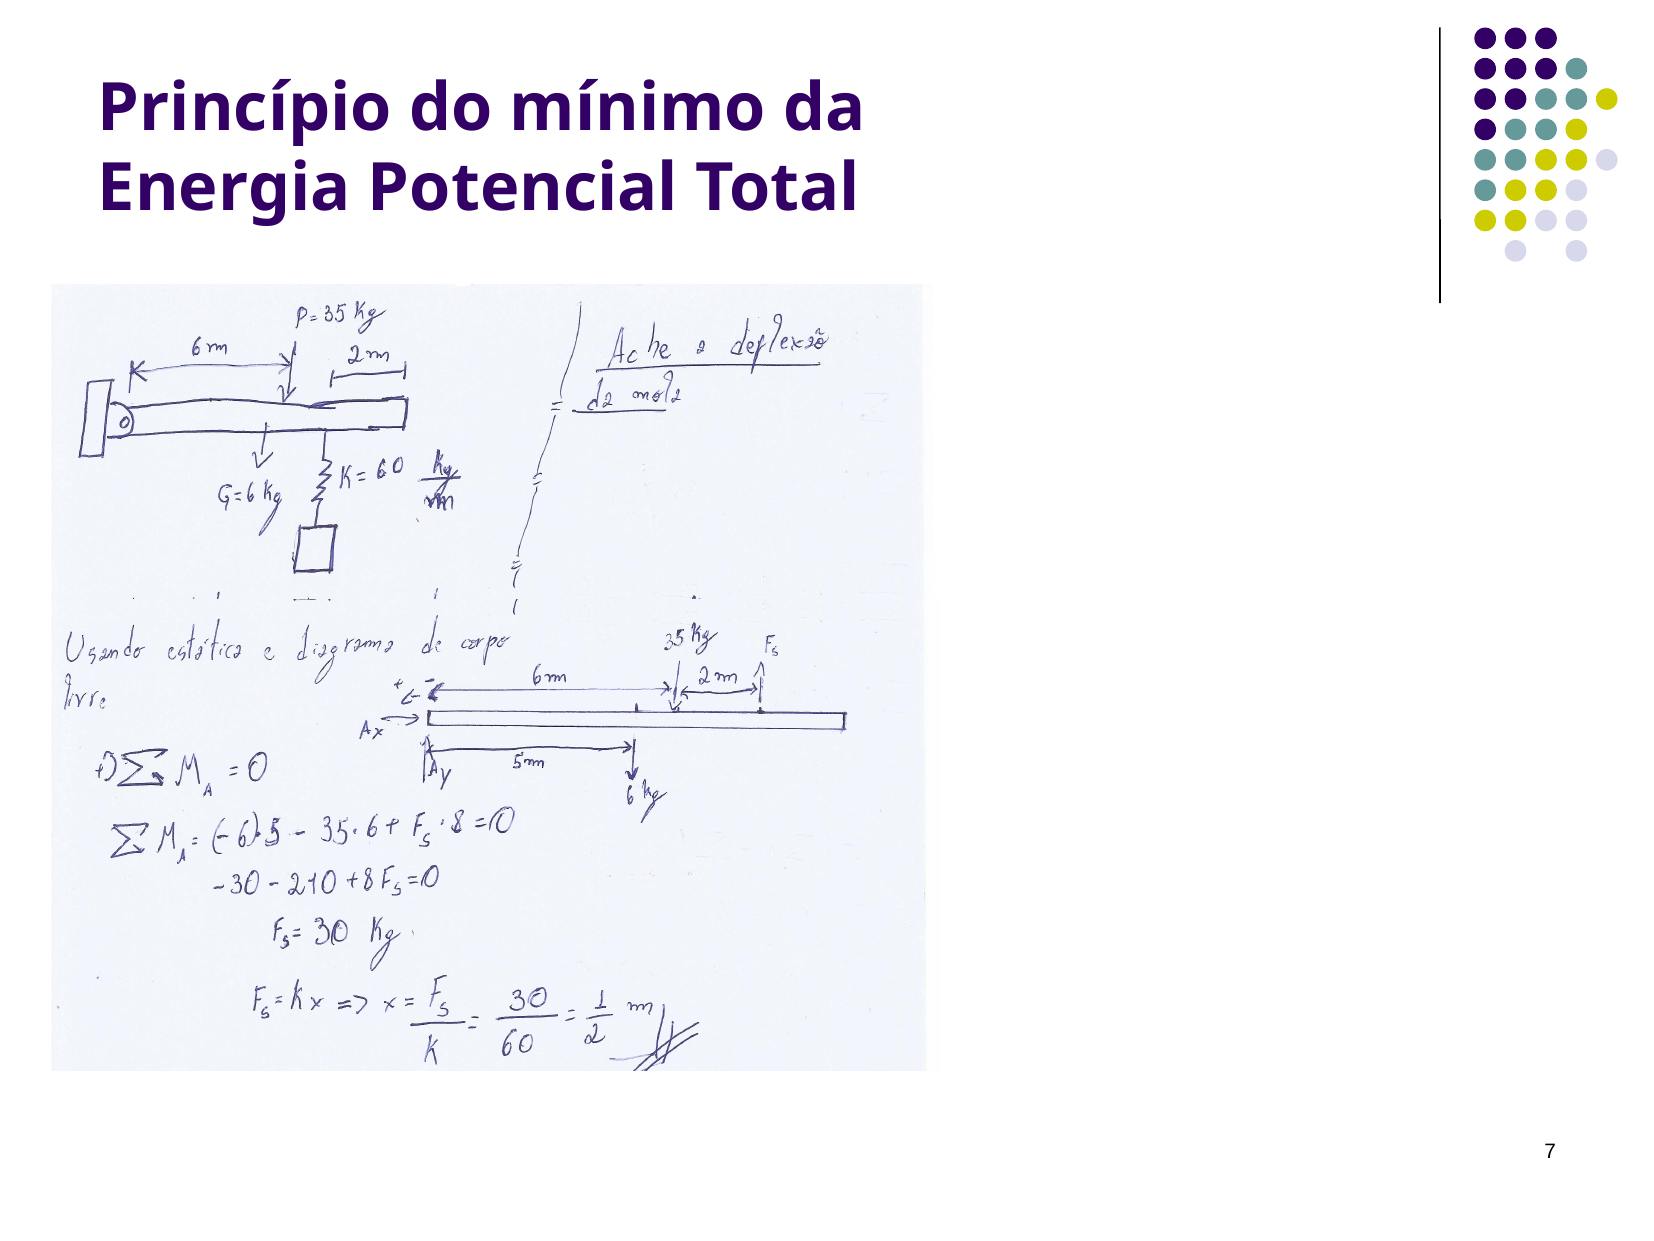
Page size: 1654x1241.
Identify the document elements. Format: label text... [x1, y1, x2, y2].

picture [51, 284, 940, 1071]
title Princípio do mínimo da Energia Potencial Total [82, 52, 1447, 232]
slide_number <número> [1185, 1129, 1571, 1213]
